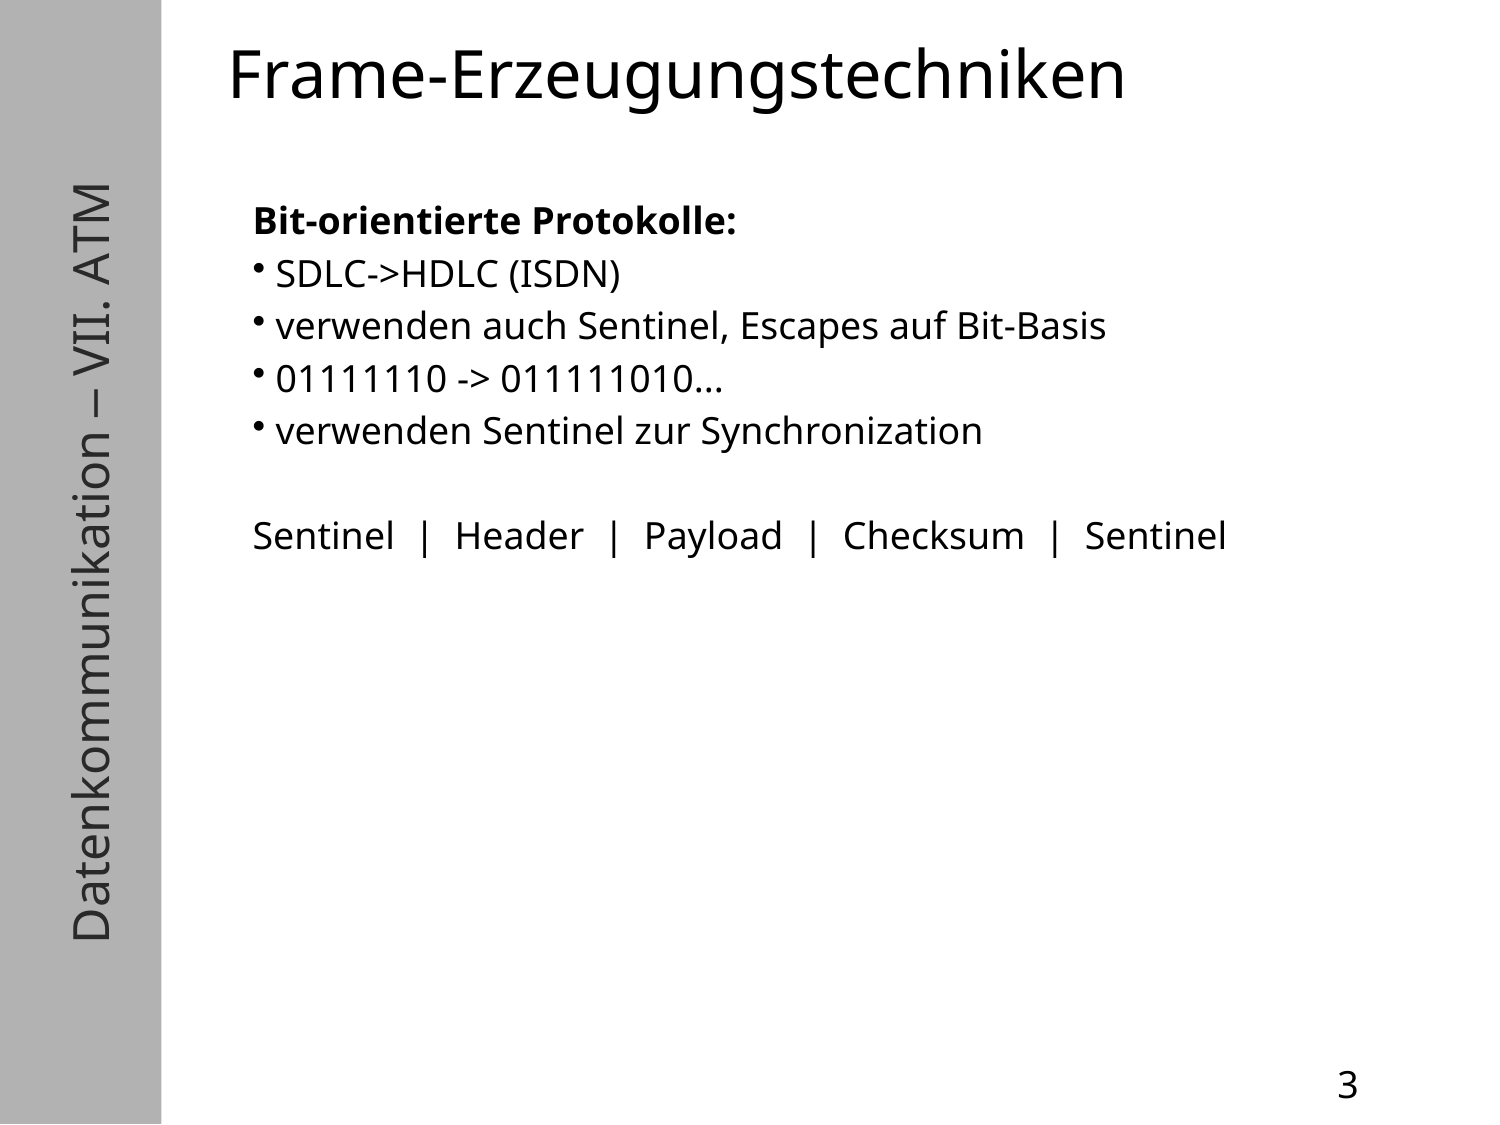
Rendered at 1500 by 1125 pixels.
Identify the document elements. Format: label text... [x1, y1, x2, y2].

text_box Datenkommunikation – VII. ATM [48, 1, 130, 1125]
text_box Frame-Erzeugungstechniken [227, 25, 1130, 120]
text_box [0, 0, 161, 1124]
text_box [212, 162, 1461, 311]
text_box <number> [1337, 1054, 1500, 1109]
text_box Bit-orientierte Protokolle: SDLC->HDLC (ISDN) verwenden auch Sentinel, Escapes auf Bit-Basis 01111110 -> 011111010... verwenden Sentinel zur Synchronization Sentinel | Header | Payload | Checksum | Sentinel [237, 187, 1449, 899]
